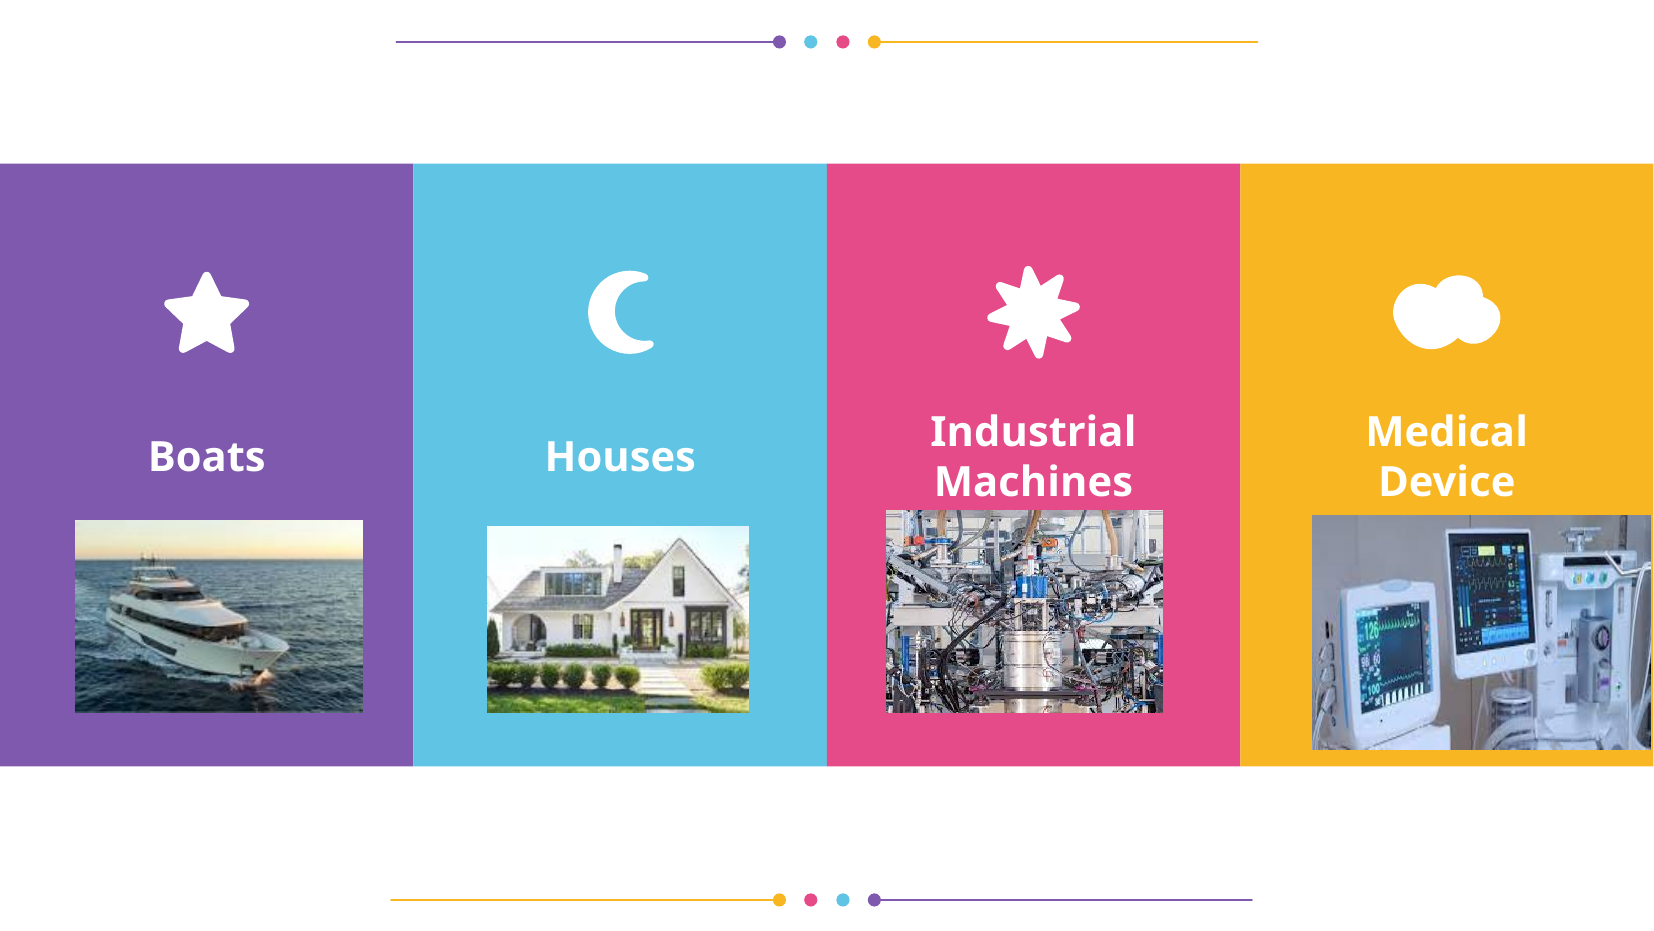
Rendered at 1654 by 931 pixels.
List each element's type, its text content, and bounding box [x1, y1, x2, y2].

title Industrial Machines [903, 401, 1164, 508]
text_box [565, 847, 1090, 912]
title Medical Device [1316, 401, 1577, 508]
picture [75, 520, 363, 713]
text_box [596, 280, 629, 346]
text_box [1007, 286, 1059, 338]
picture [1312, 515, 1651, 751]
text_box [1402, 285, 1491, 340]
picture [487, 526, 749, 713]
title Houses [490, 401, 751, 508]
title Boats [76, 401, 337, 508]
picture [886, 511, 1163, 713]
text_box [180, 288, 234, 339]
text_box [82, 847, 468, 912]
